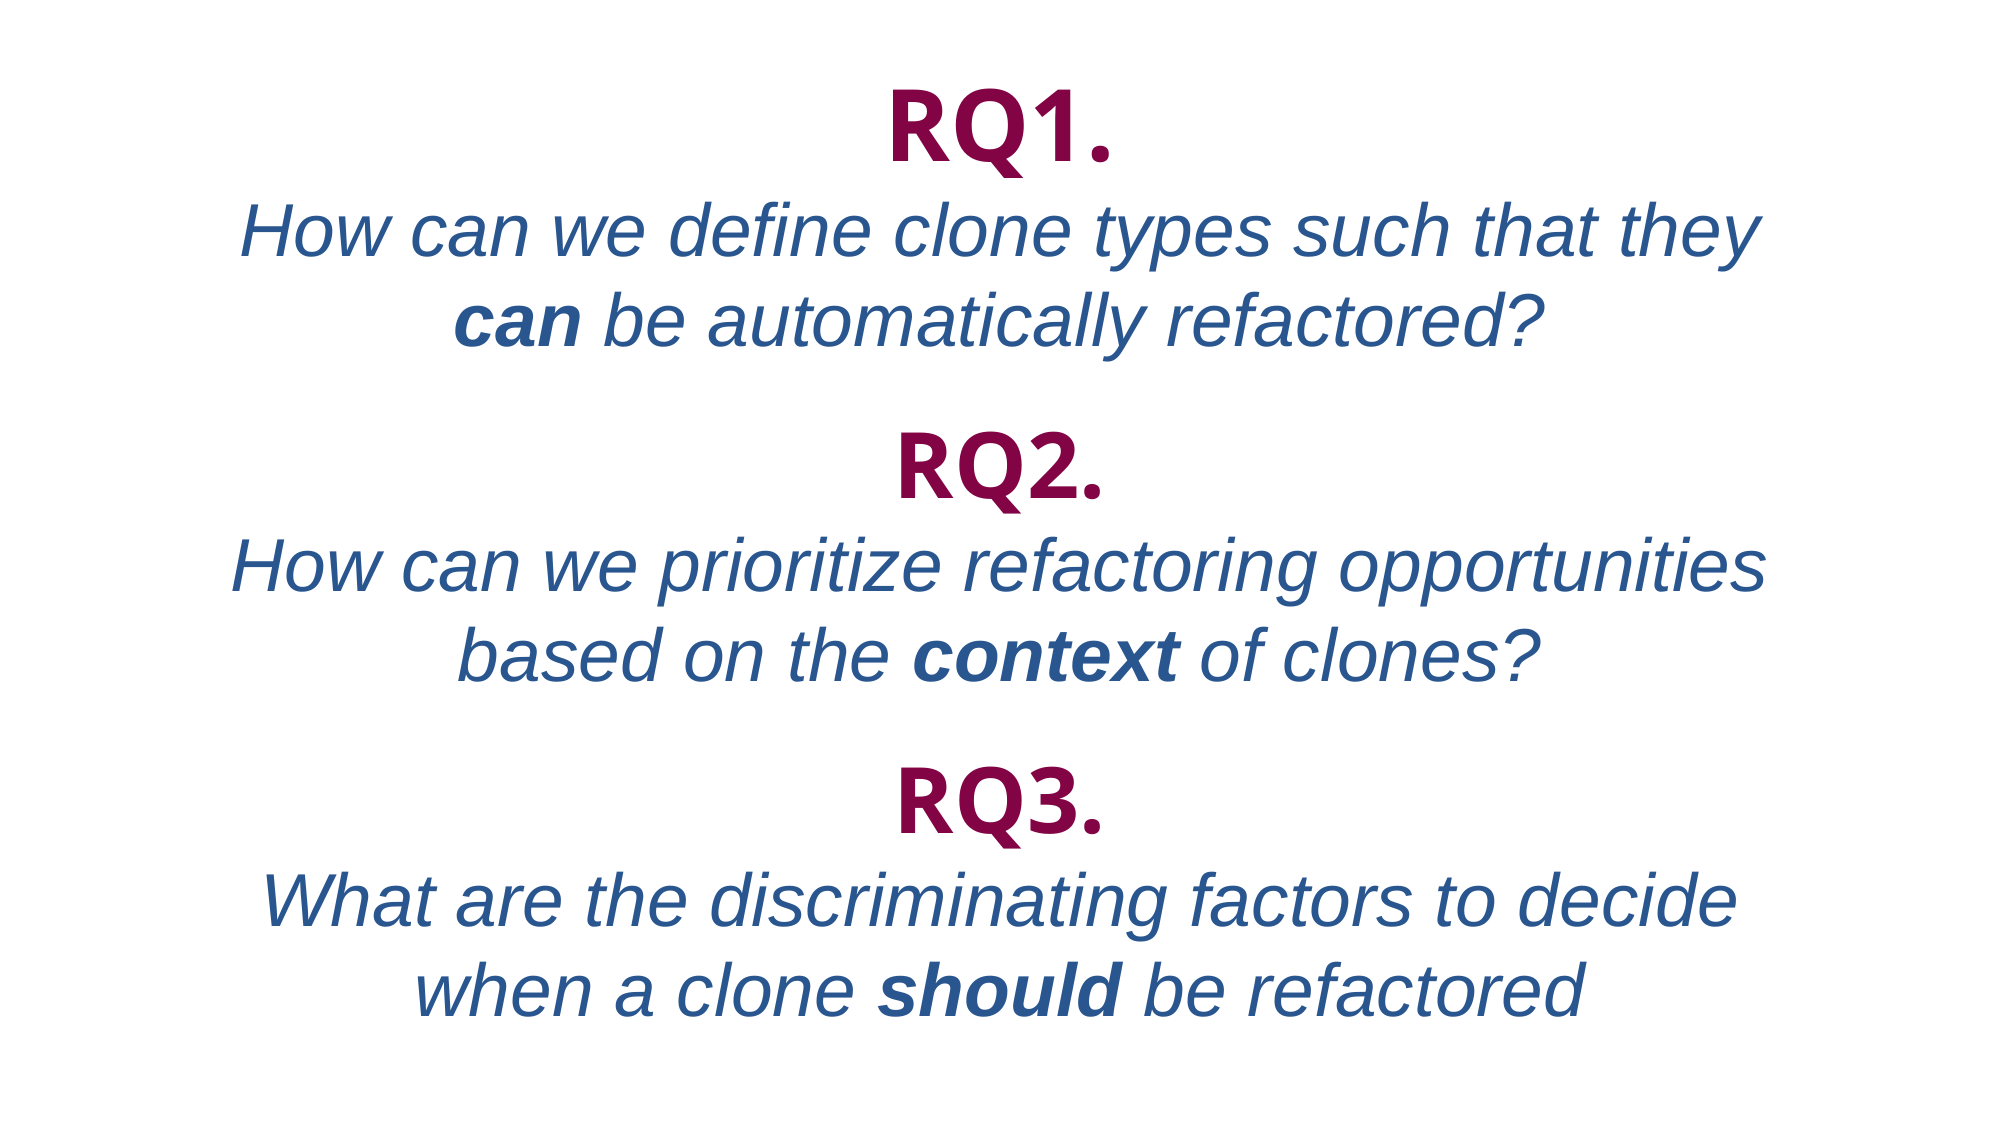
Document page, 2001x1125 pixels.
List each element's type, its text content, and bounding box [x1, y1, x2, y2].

text_box RQ1. How can we define clone types such that they can be automatically refactored? RQ2. How can we prioritize refactoring opportunities based on the context of clones? RQ3. What are the discriminating factors to decide when a clone should be refactored [215, 54, 1785, 1039]
